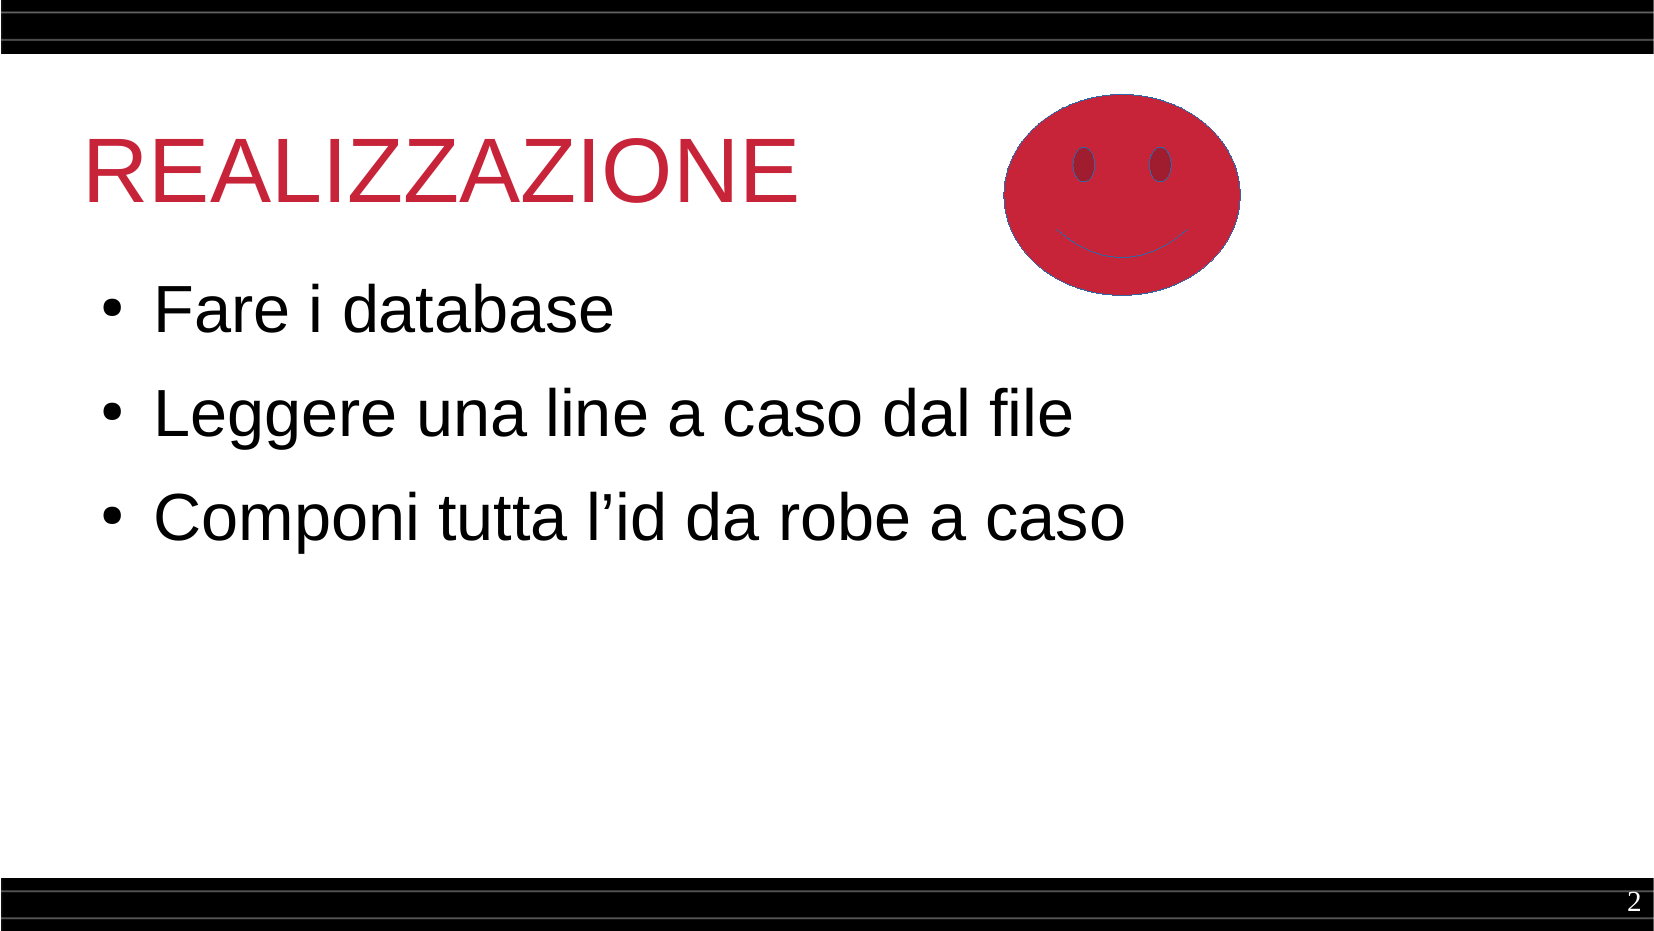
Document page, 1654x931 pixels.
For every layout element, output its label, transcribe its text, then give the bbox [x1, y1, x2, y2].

title REALIZZAZIONE [82, 92, 1571, 249]
picture [1, 0, 1654, 54]
list Fare i database Leggere una line a caso dal file Componi tutta l’id da robe a caso [82, 271, 1571, 851]
picture [1, 878, 1654, 931]
text_box [1003, 94, 1241, 296]
